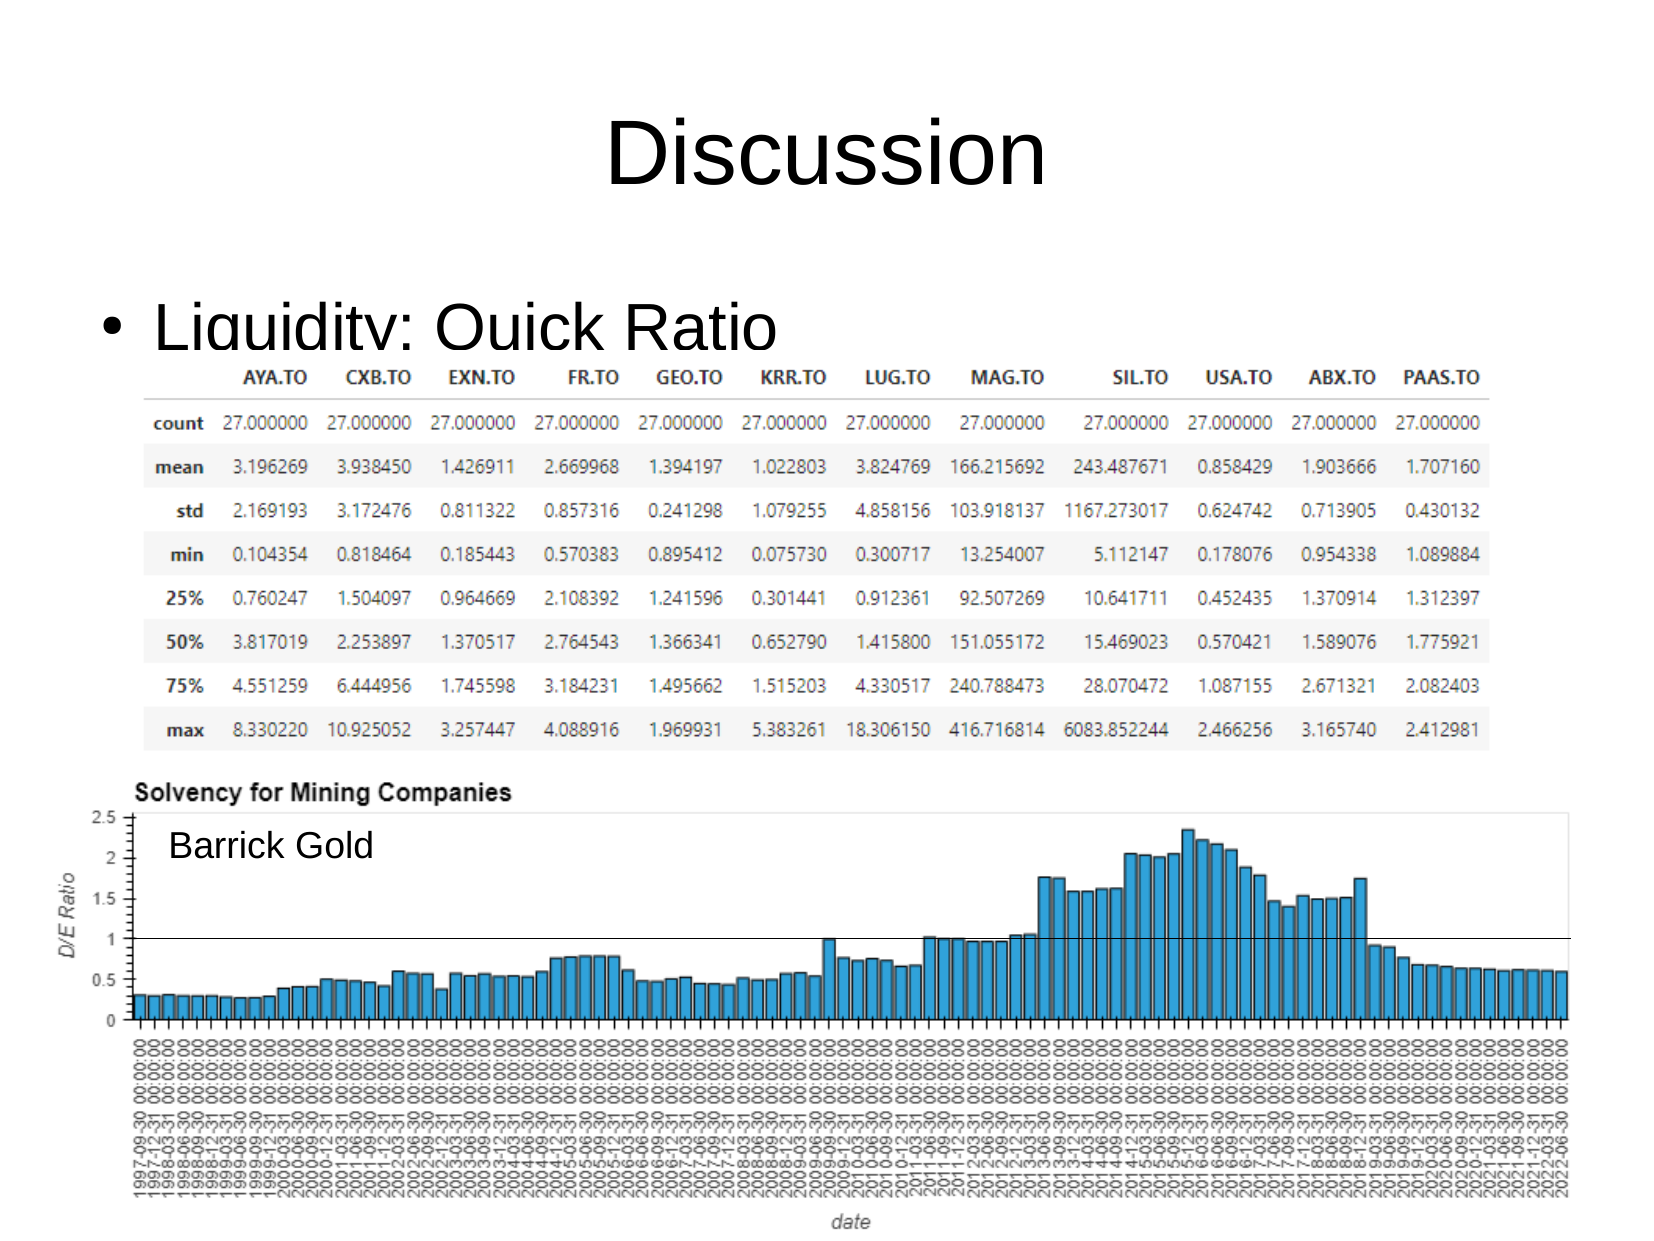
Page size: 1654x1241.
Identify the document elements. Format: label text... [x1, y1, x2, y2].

list Liquidity: Quick Ratio [82, 290, 1571, 1109]
title Discussion [82, 49, 1571, 257]
picture [51, 767, 1615, 1237]
text_box Barrick Gold [153, 817, 650, 875]
picture [141, 350, 1510, 768]
